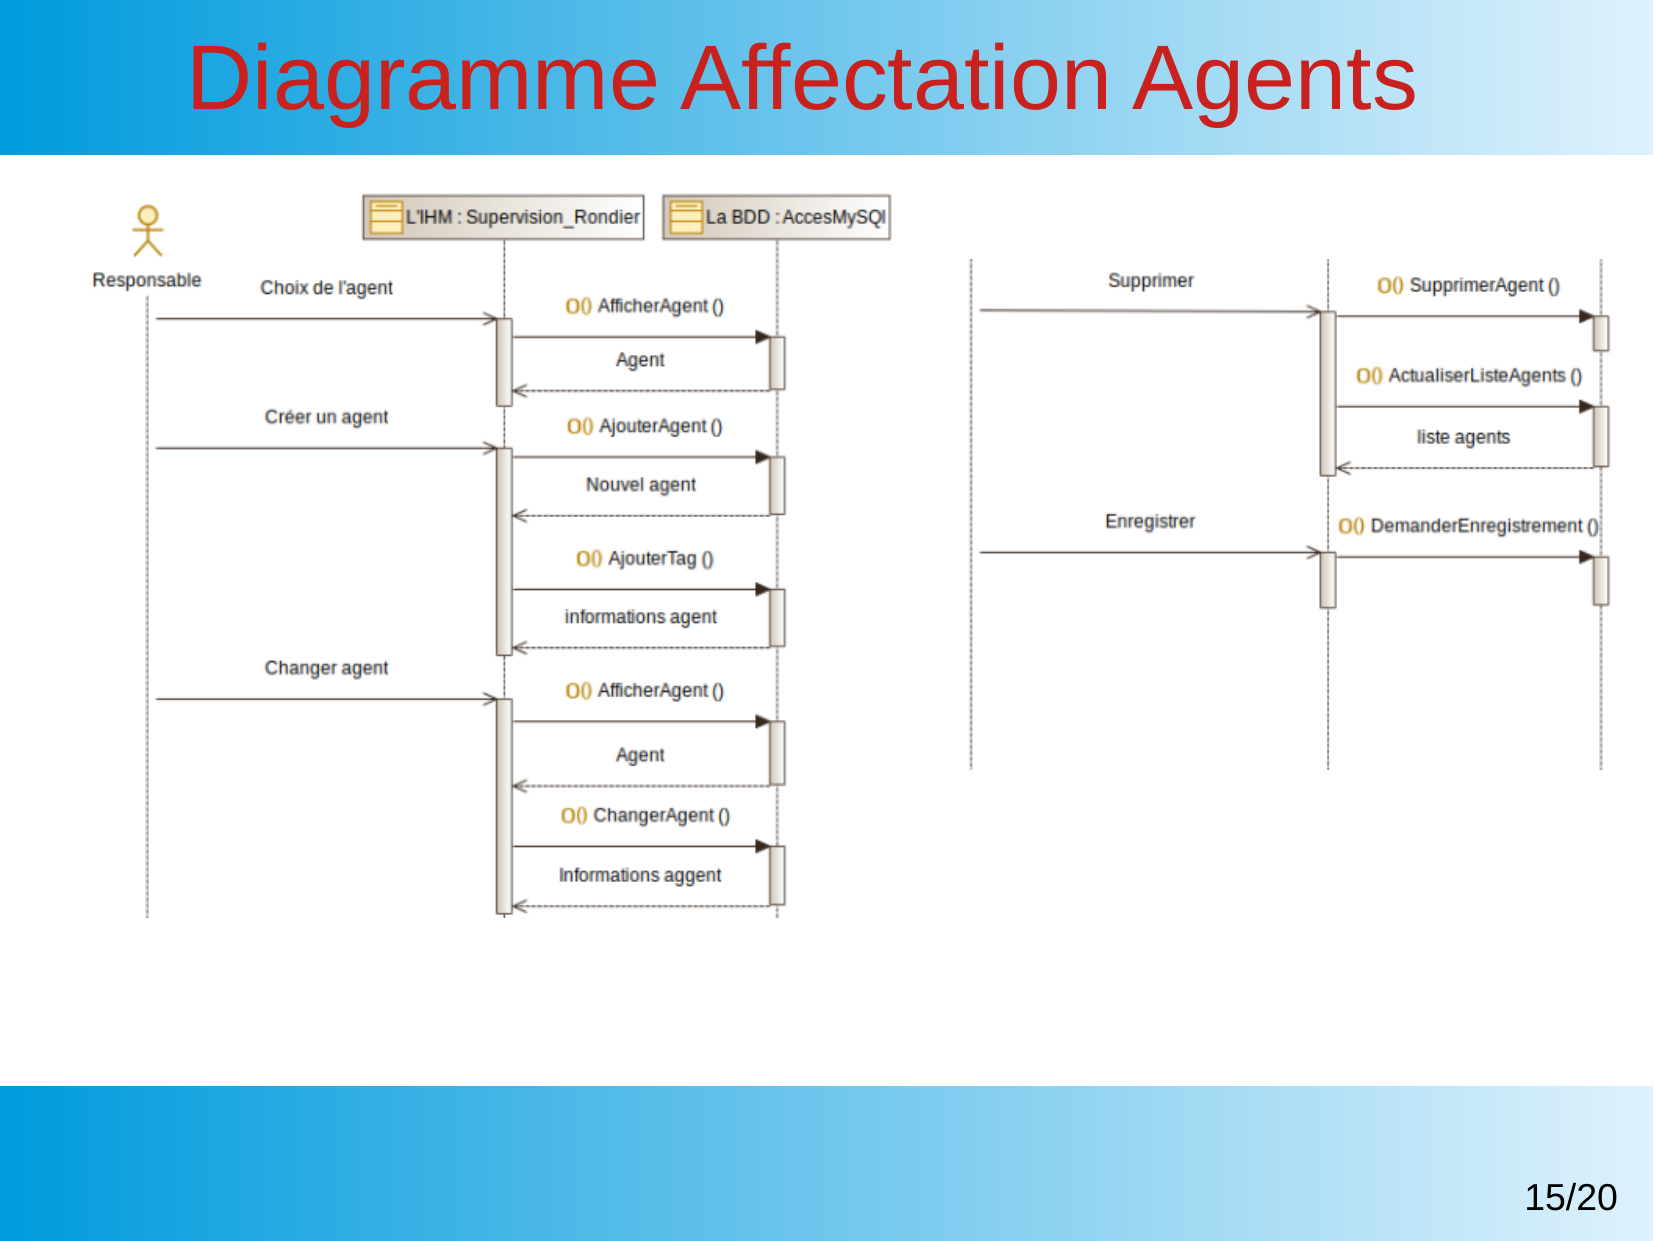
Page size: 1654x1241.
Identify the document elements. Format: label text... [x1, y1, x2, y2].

picture [910, 259, 1642, 770]
text_box <numéro>/20 [1509, 1169, 1654, 1240]
title Diagramme Affectation Agents [59, 25, 1548, 130]
picture [55, 188, 898, 918]
